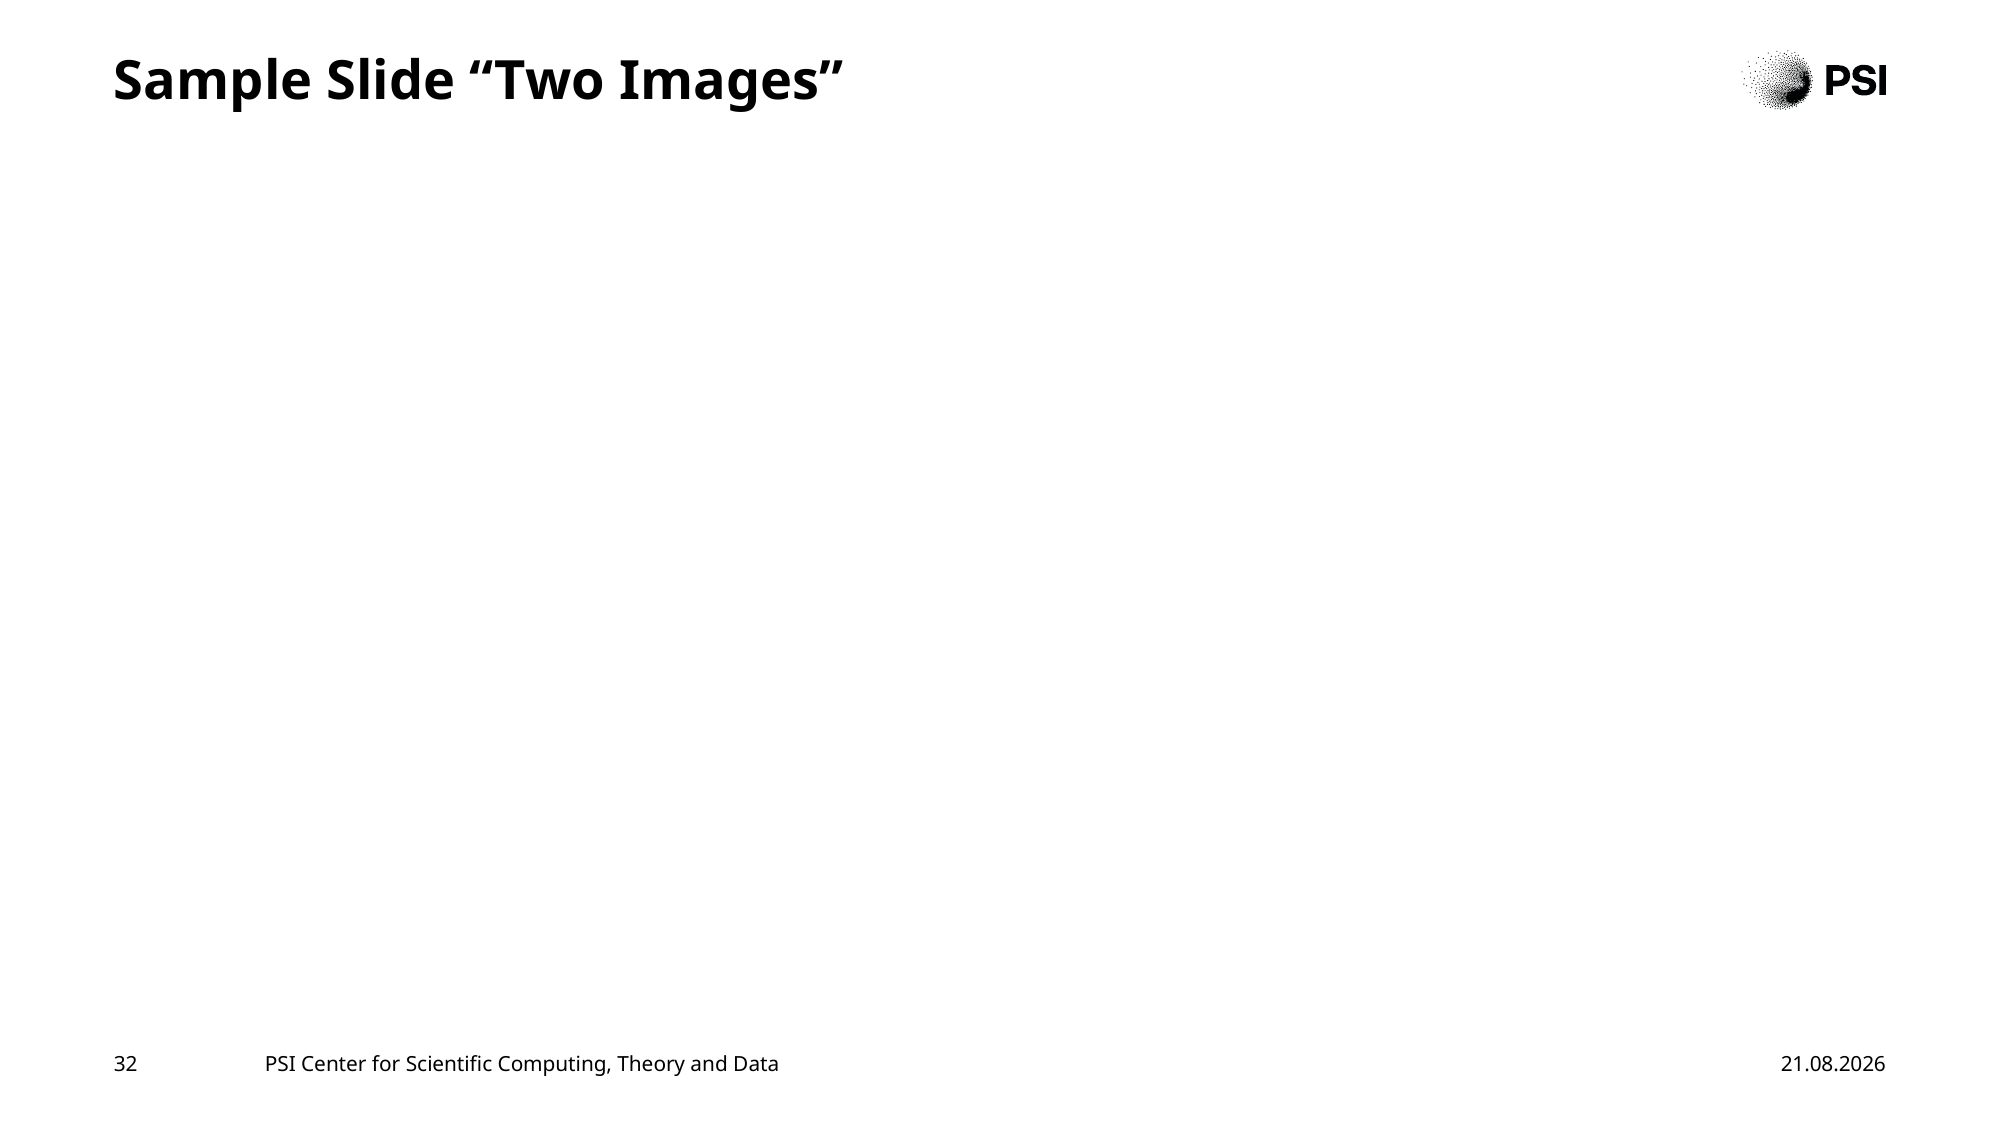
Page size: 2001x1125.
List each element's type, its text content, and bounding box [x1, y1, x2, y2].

title Sample Slide “Two Images” [114, 45, 1585, 179]
